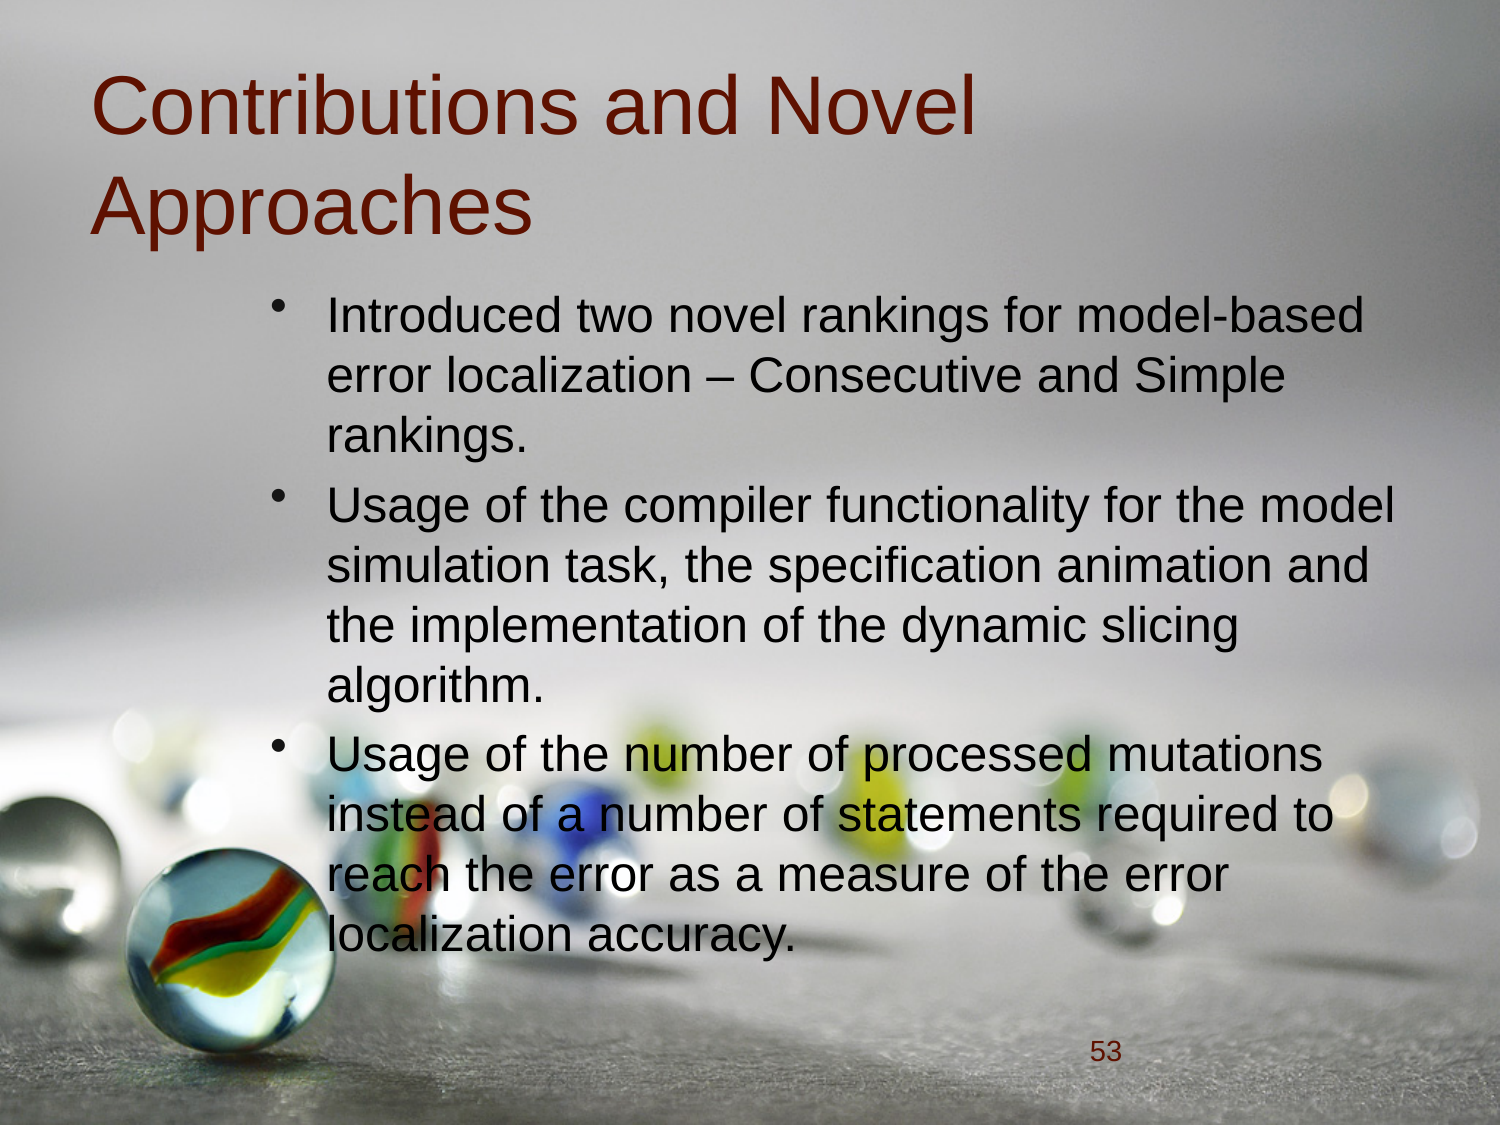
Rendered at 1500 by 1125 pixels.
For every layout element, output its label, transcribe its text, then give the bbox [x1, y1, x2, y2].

list Introduced two novel rankings for model-based error localization – Consecutive and Simple rankings. Usage of the compiler functionality for the model simulation task, the specification animation and the implementation of the dynamic slicing algorithm. Usage of the number of processed mutations instead of a number of statements required to reach the error as a measure of the error localization accuracy. [255, 274, 1425, 1066]
title Contributions and Novel Approaches [75, 57, 1425, 245]
picture [0, 0, 1500, 1125]
